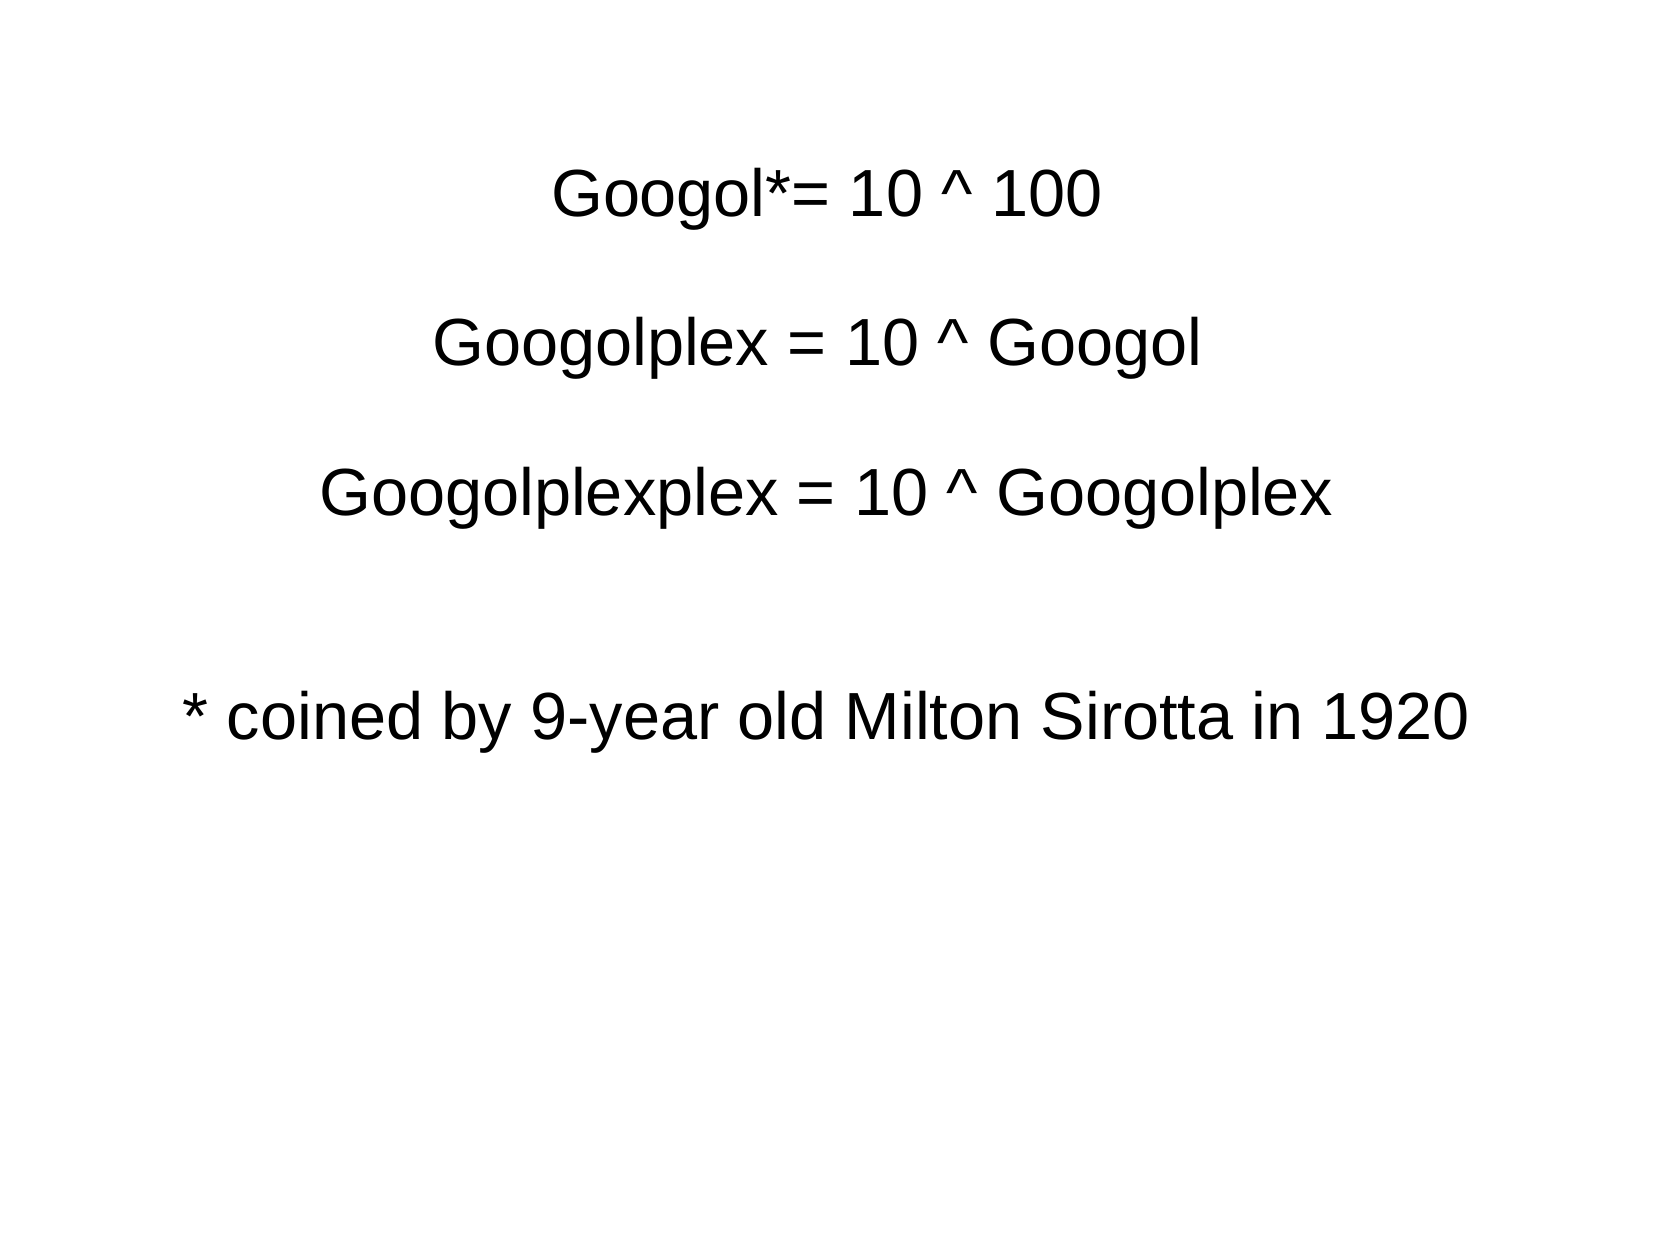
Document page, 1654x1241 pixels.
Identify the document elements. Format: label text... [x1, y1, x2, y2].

subtitle Googol*= 10 ^ 100 Googolplex = 10 ^ Googol Googolplexplex = 10 ^ Googolplex * coined by 9-year old Milton Sirotta in 1920 [82, 49, 1571, 1010]
